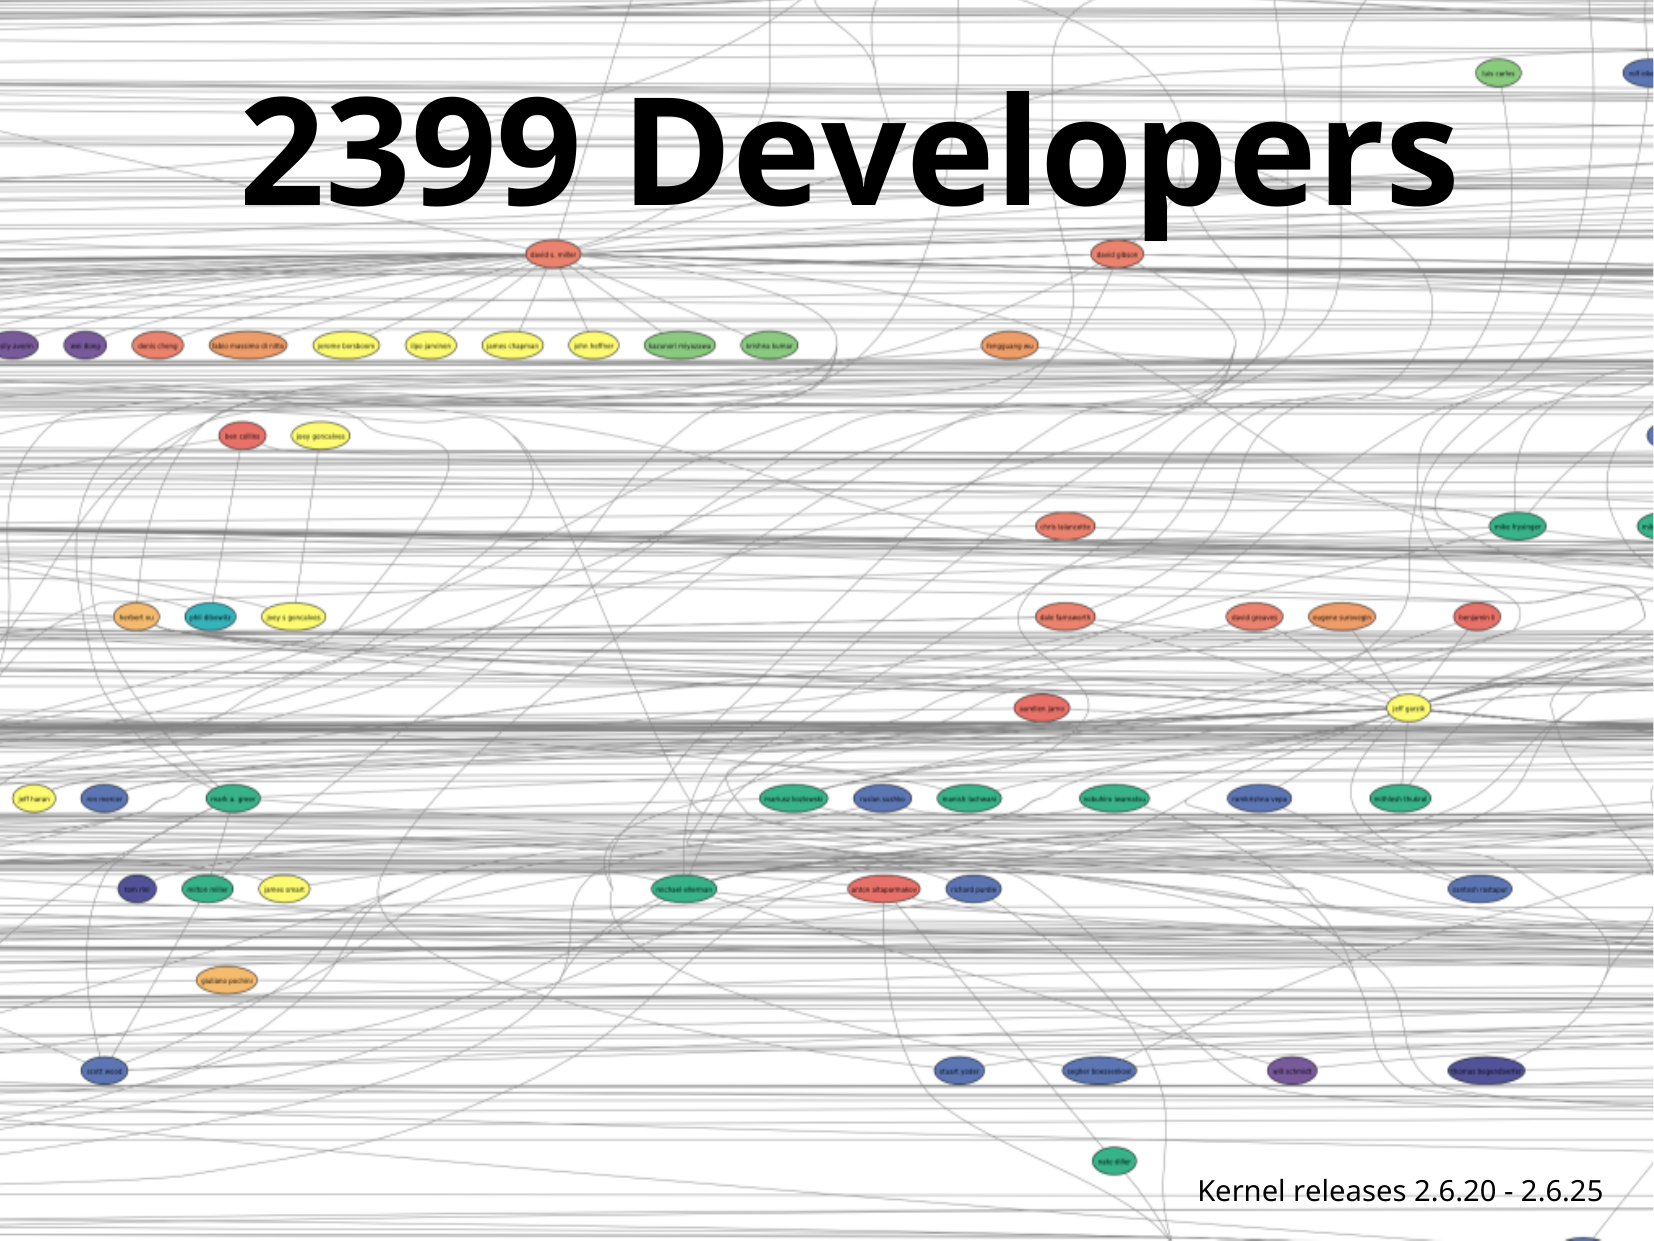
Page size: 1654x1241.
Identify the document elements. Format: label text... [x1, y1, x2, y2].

text_box Kernel releases 2.6.20 - 2.6.25 [1182, 1162, 1601, 1213]
text_box 2399 Developers [225, 37, 1419, 233]
picture [0, 0, 1654, 1241]
